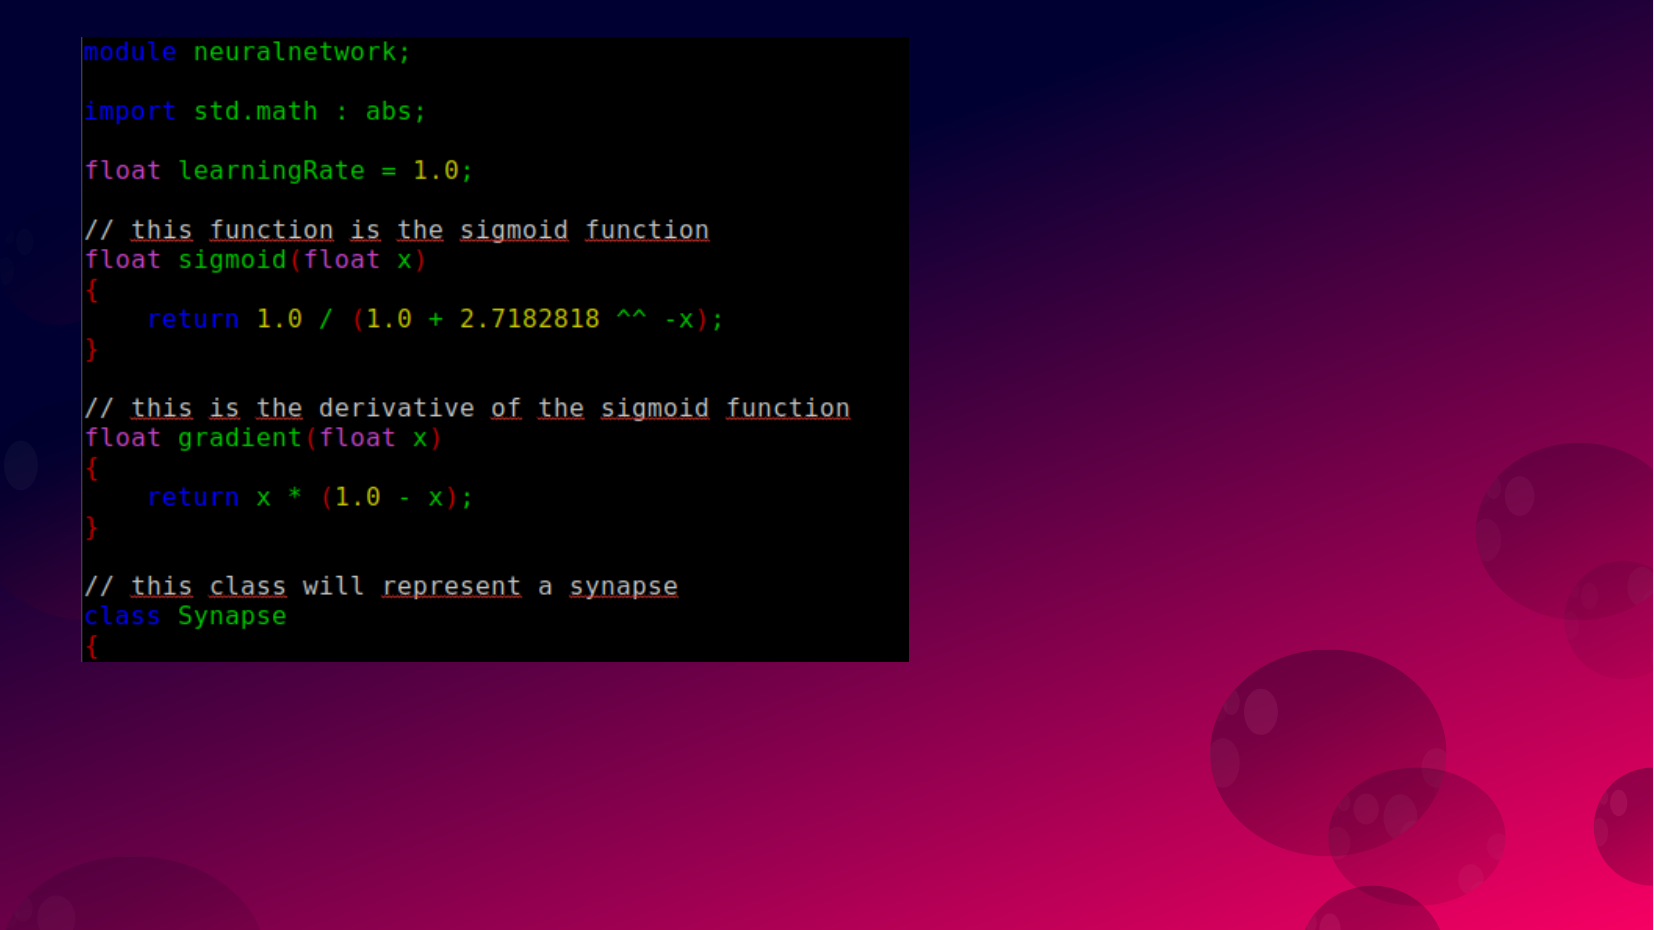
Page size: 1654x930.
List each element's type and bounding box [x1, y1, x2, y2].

picture [1648, 0, 1654, 930]
picture [81, 37, 909, 663]
